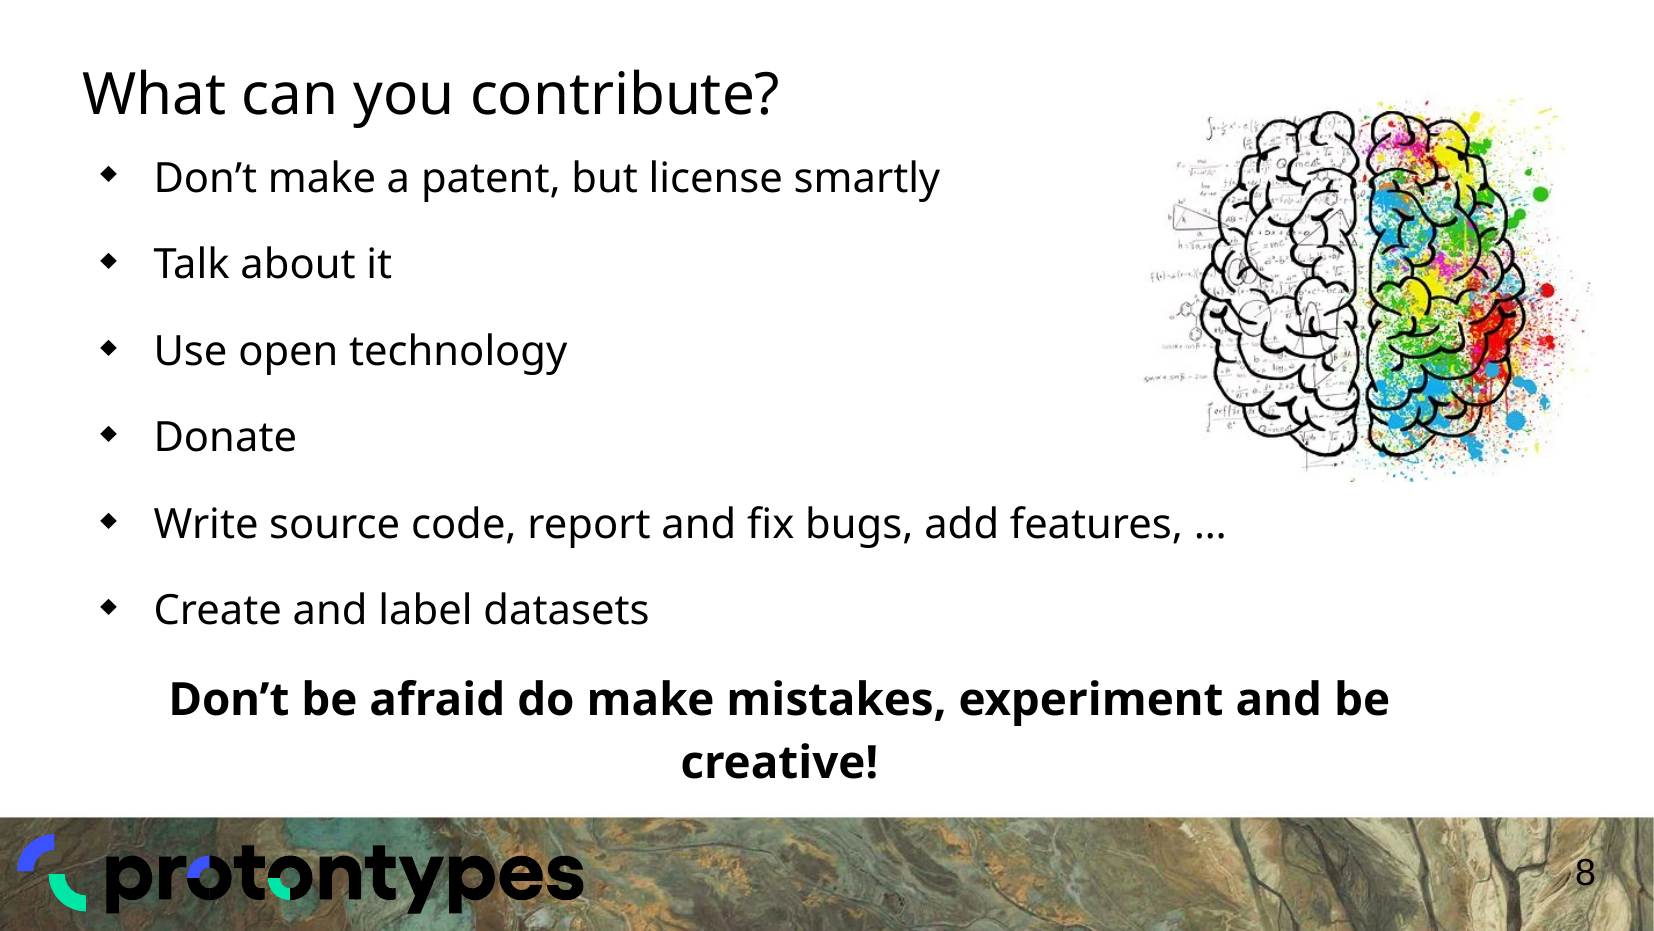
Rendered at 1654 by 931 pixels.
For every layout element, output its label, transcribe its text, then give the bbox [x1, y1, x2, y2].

picture [0, 0, 1654, 931]
title What can you contribute? [82, 37, 1571, 147]
list Don’t make a patent, but license smartly Talk about it Use open technology Donate Write source code, report and fix bugs, add features, … Create and label datasets Don’t be afraid do make mistakes, experiment and be creative! [82, 147, 1477, 798]
